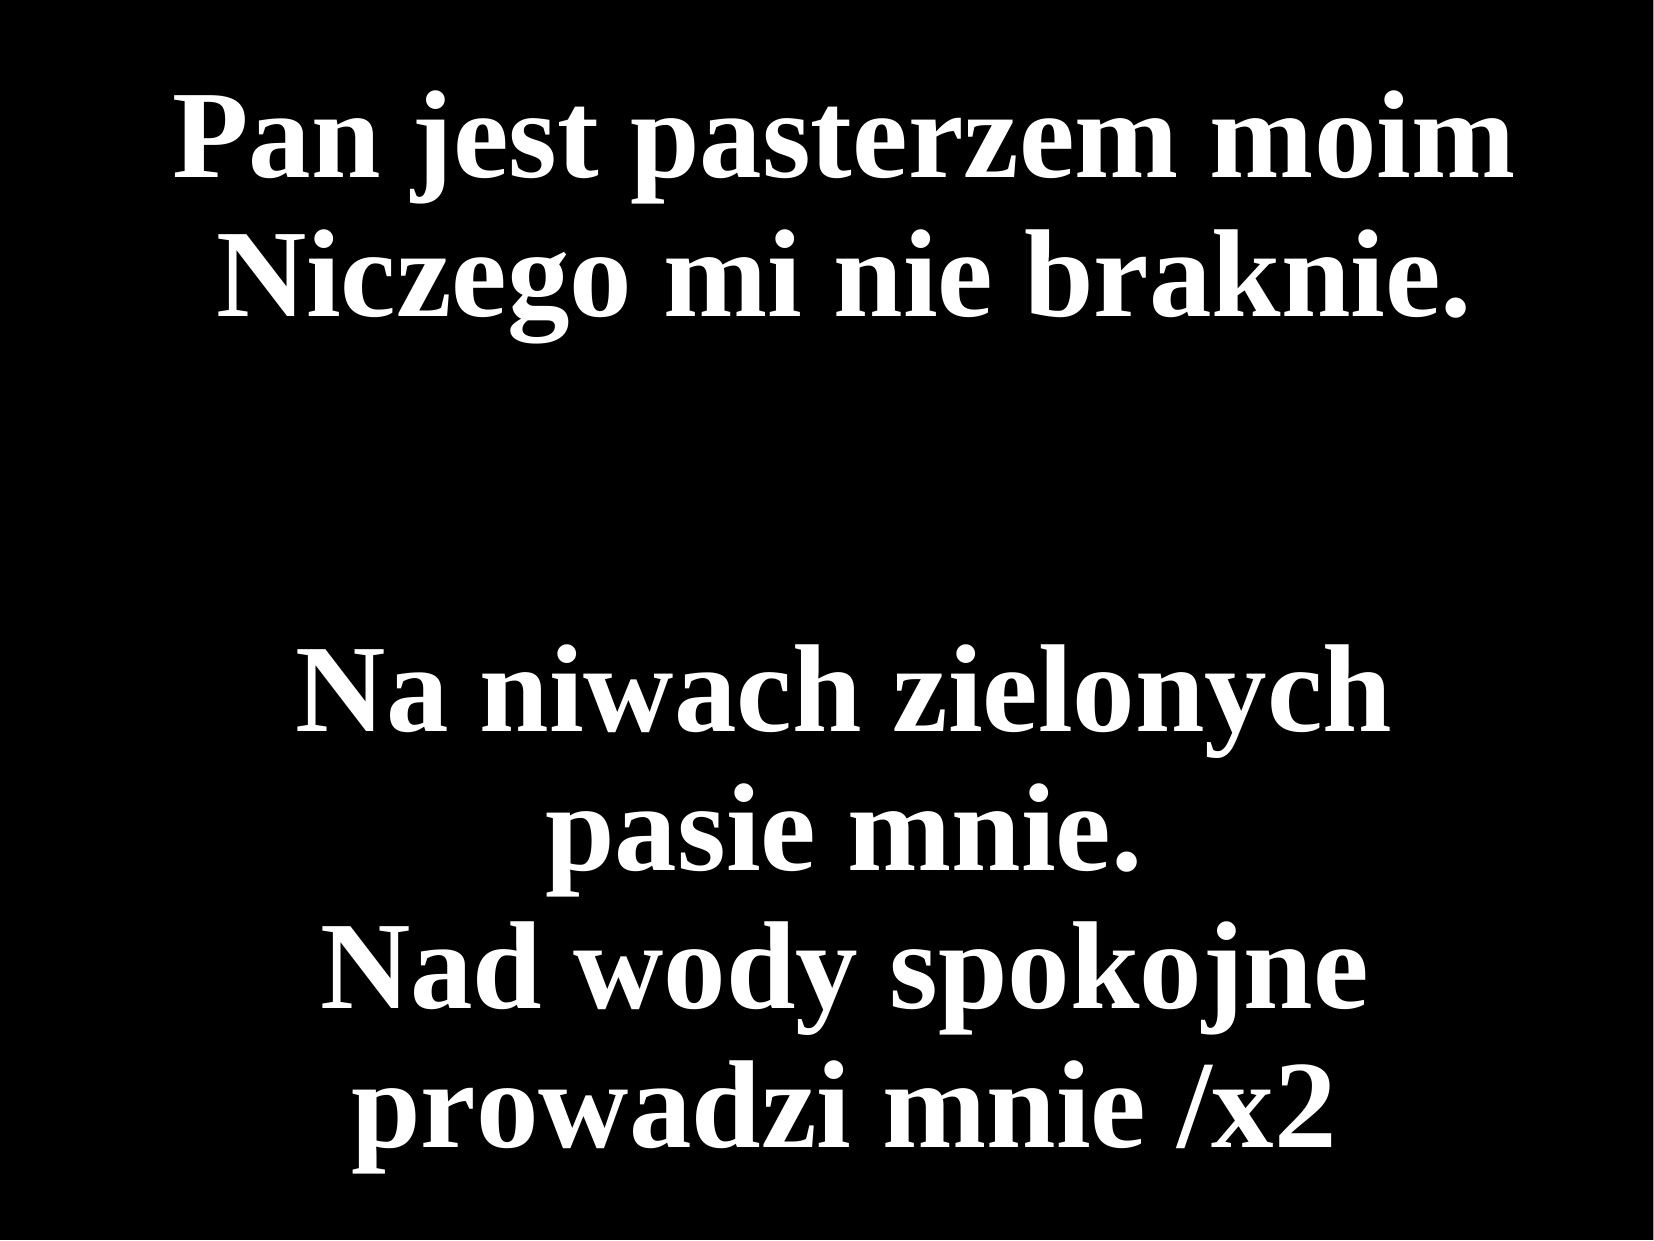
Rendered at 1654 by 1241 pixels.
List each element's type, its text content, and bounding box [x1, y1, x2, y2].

subtitle Pan jest pasterzem moim Niczego mi nie braknie. Na niwach zielonych pasie mnie. Nad wody spokojne prowadzi mnie /x2 [0, 0, 1654, 1241]
